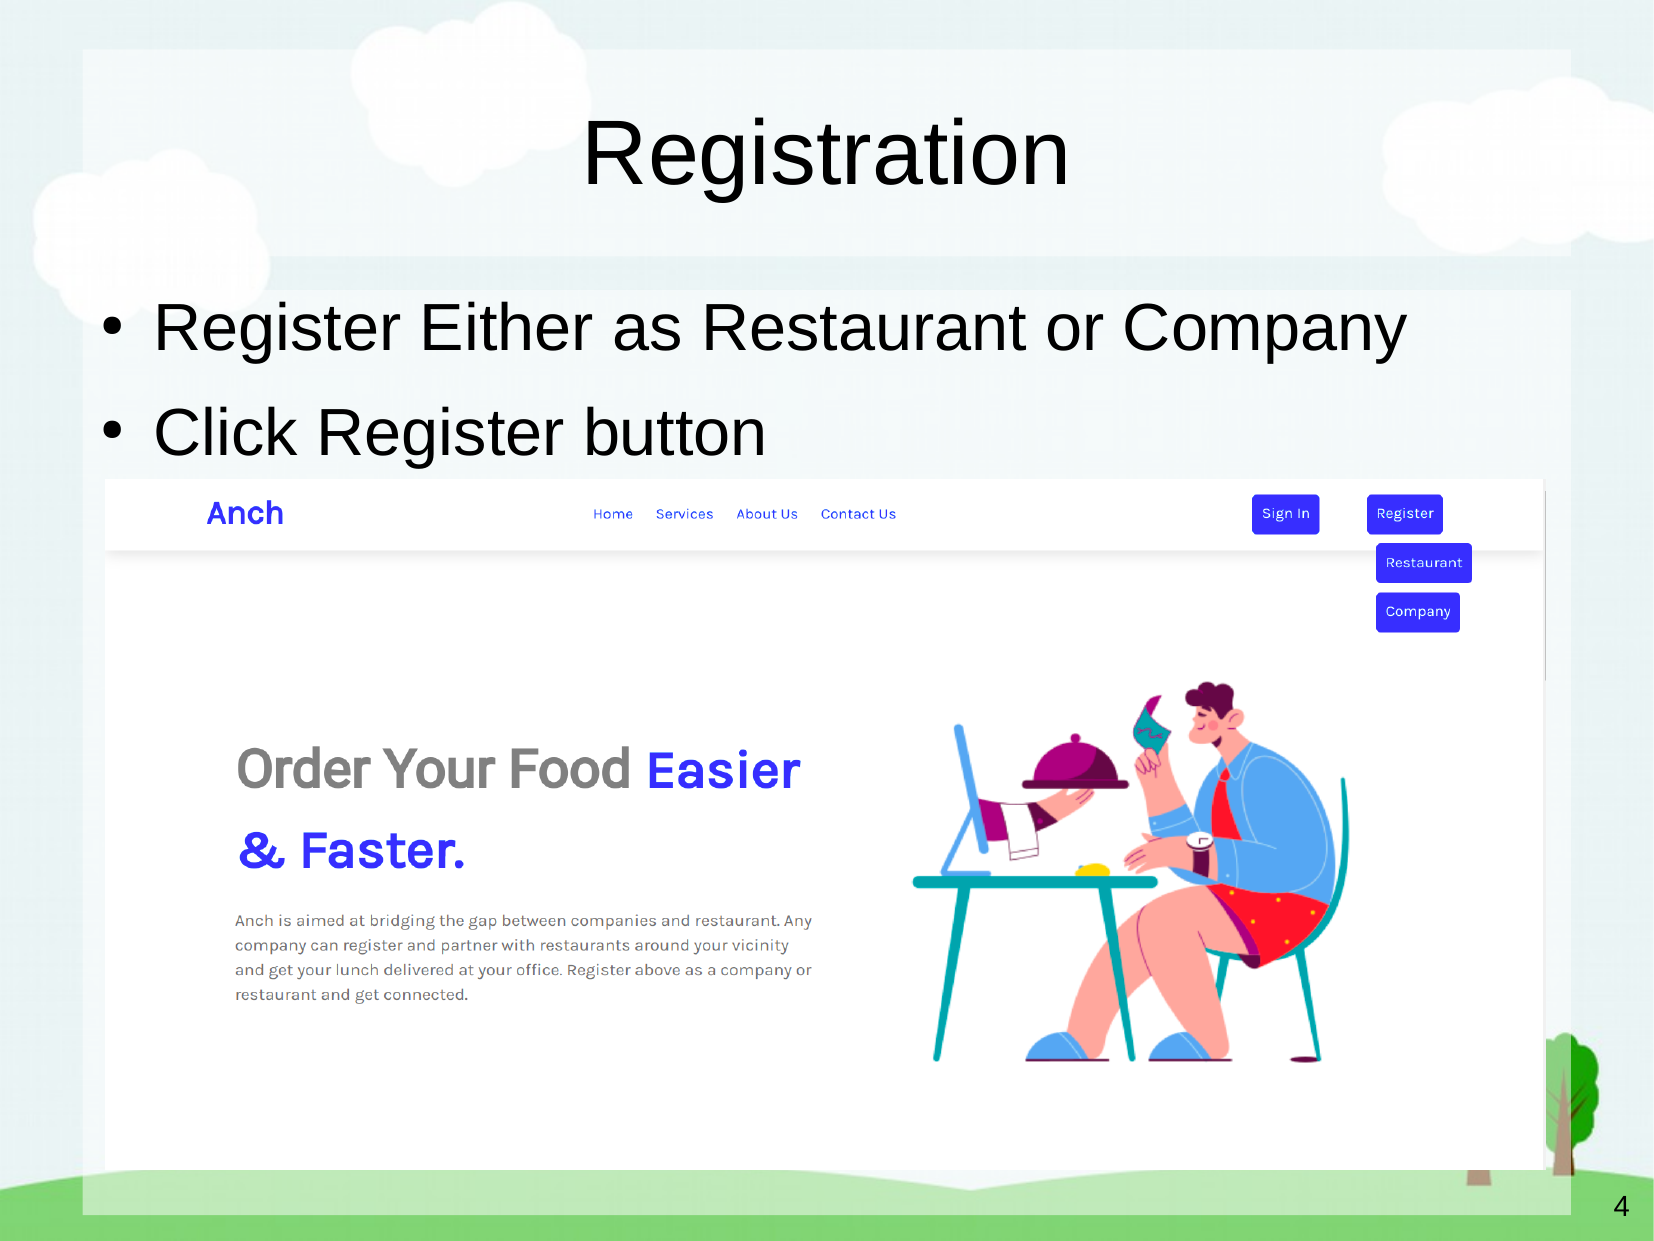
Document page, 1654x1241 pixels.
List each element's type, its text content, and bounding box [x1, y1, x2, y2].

picture [0, 0, 1654, 1241]
title Registration [82, 49, 1571, 257]
list Register Either as Restaurant or Company Click Register button [82, 290, 1571, 1216]
